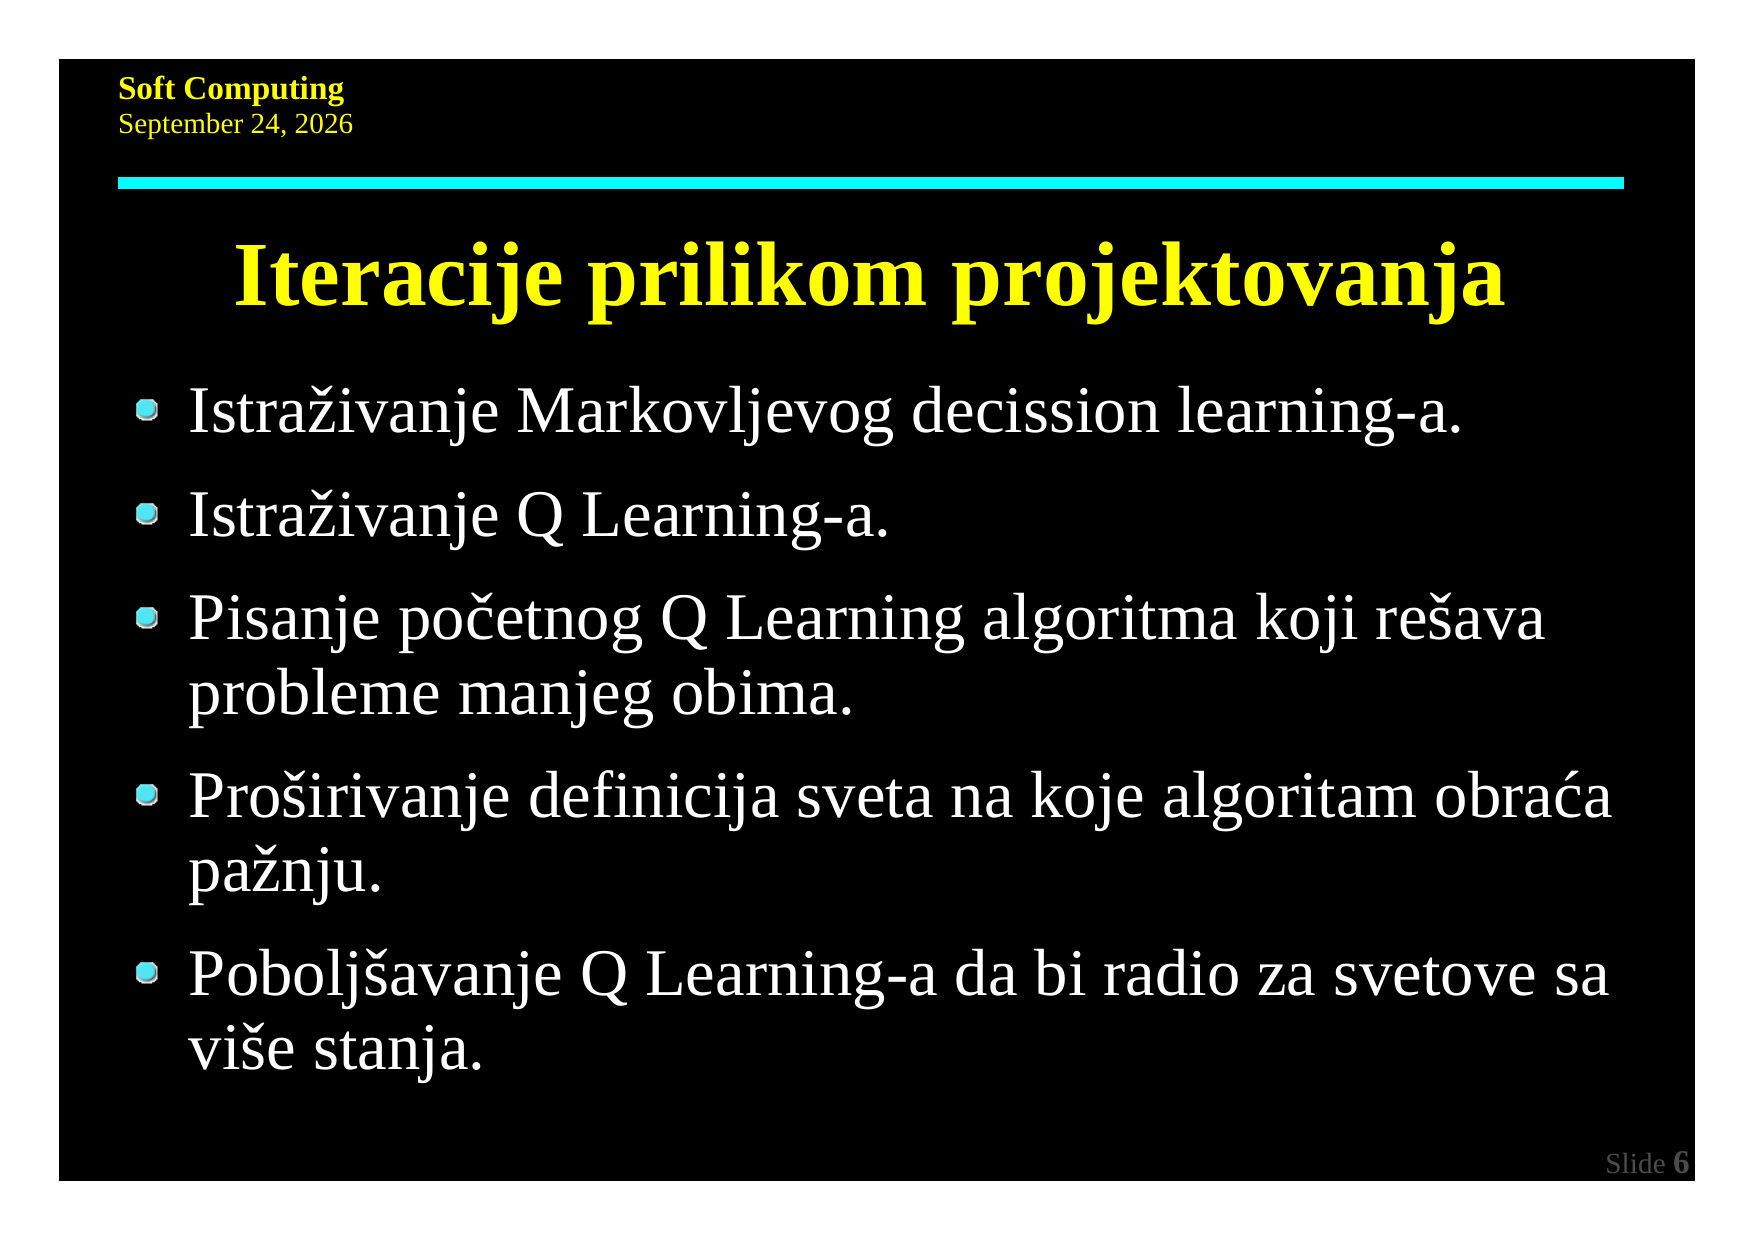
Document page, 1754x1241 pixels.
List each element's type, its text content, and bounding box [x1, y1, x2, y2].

title Iteracije prilikom projektovanja [118, 200, 1625, 349]
list Istraživanje Markovljevog decission learning-a. Istraživanje Q Learning-a. Pisanje početnog Q Learning algoritma koji rešava probleme manjeg obima. Proširivanje definicija sveta na koje algoritam obraća pažnju. Poboljšavanje Q Learning-a da bi radio za svetove sa više stanja. [118, 373, 1625, 1134]
